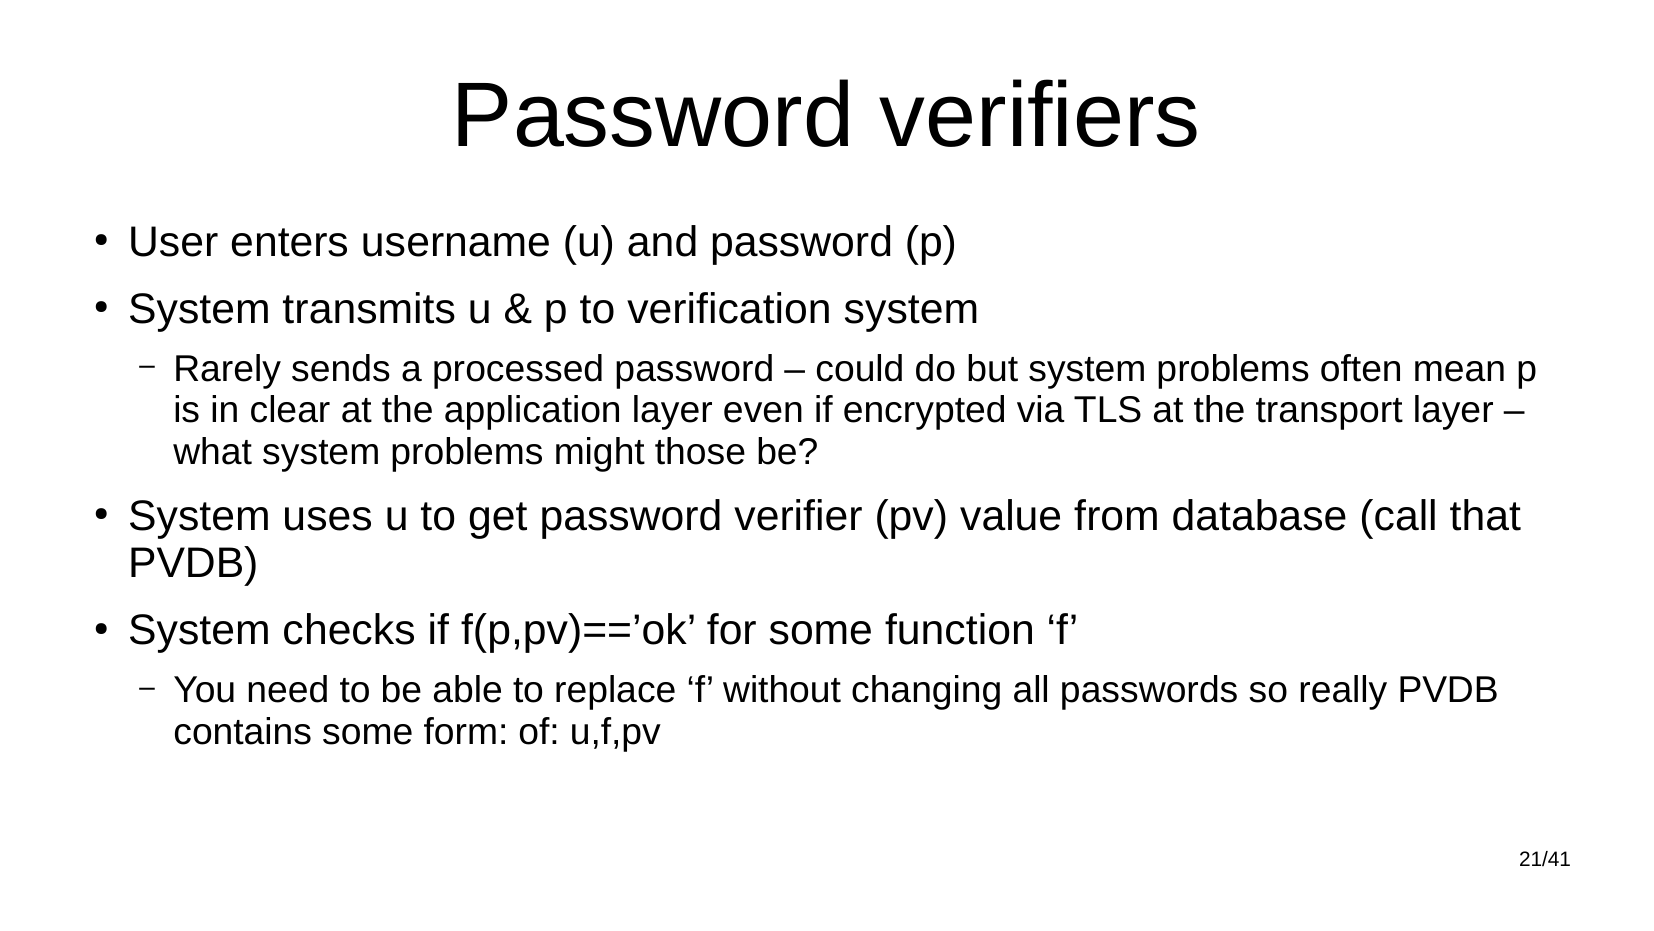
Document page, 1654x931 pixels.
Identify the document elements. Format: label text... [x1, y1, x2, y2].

title Password verifiers [82, 37, 1571, 193]
list User enters username (u) and password (p) System transmits u & p to verification system Rarely sends a processed password – could do but system problems often mean p is in clear at the application layer even if encrypted via TLS at the transport layer – what system problems might those be? System uses u to get password verifier (pv) value from database (call that PVDB) System checks if f(p,pv)==’ok’ for some function ‘f’ You need to be able to replace ‘f’ without changing all passwords so really PVDB contains some form: of: u,f,pv [82, 217, 1571, 758]
